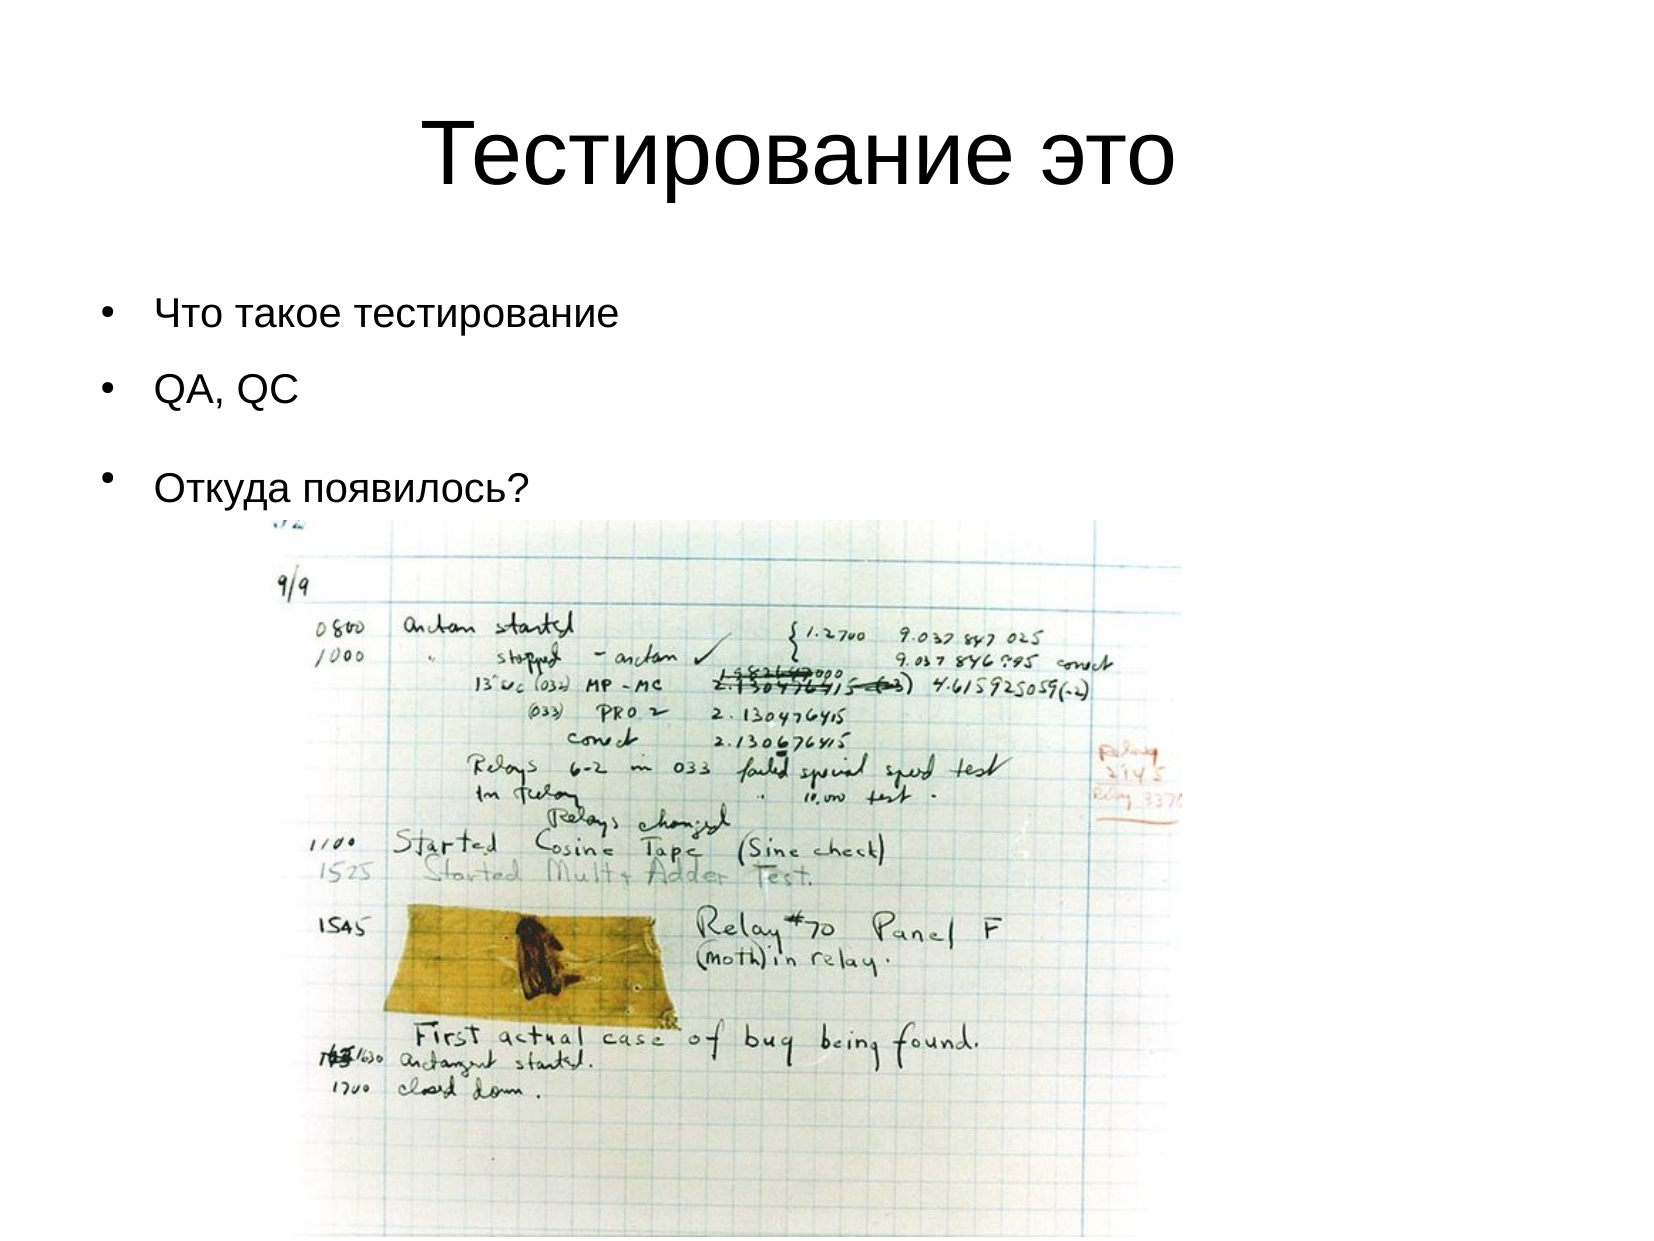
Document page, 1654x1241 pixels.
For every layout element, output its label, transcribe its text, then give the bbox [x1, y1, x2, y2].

picture [271, 520, 1182, 1237]
list Что такое тестирование QA, QC Откуда появилось? [82, 290, 1571, 1010]
title Тестирование это [82, 49, 1571, 257]
